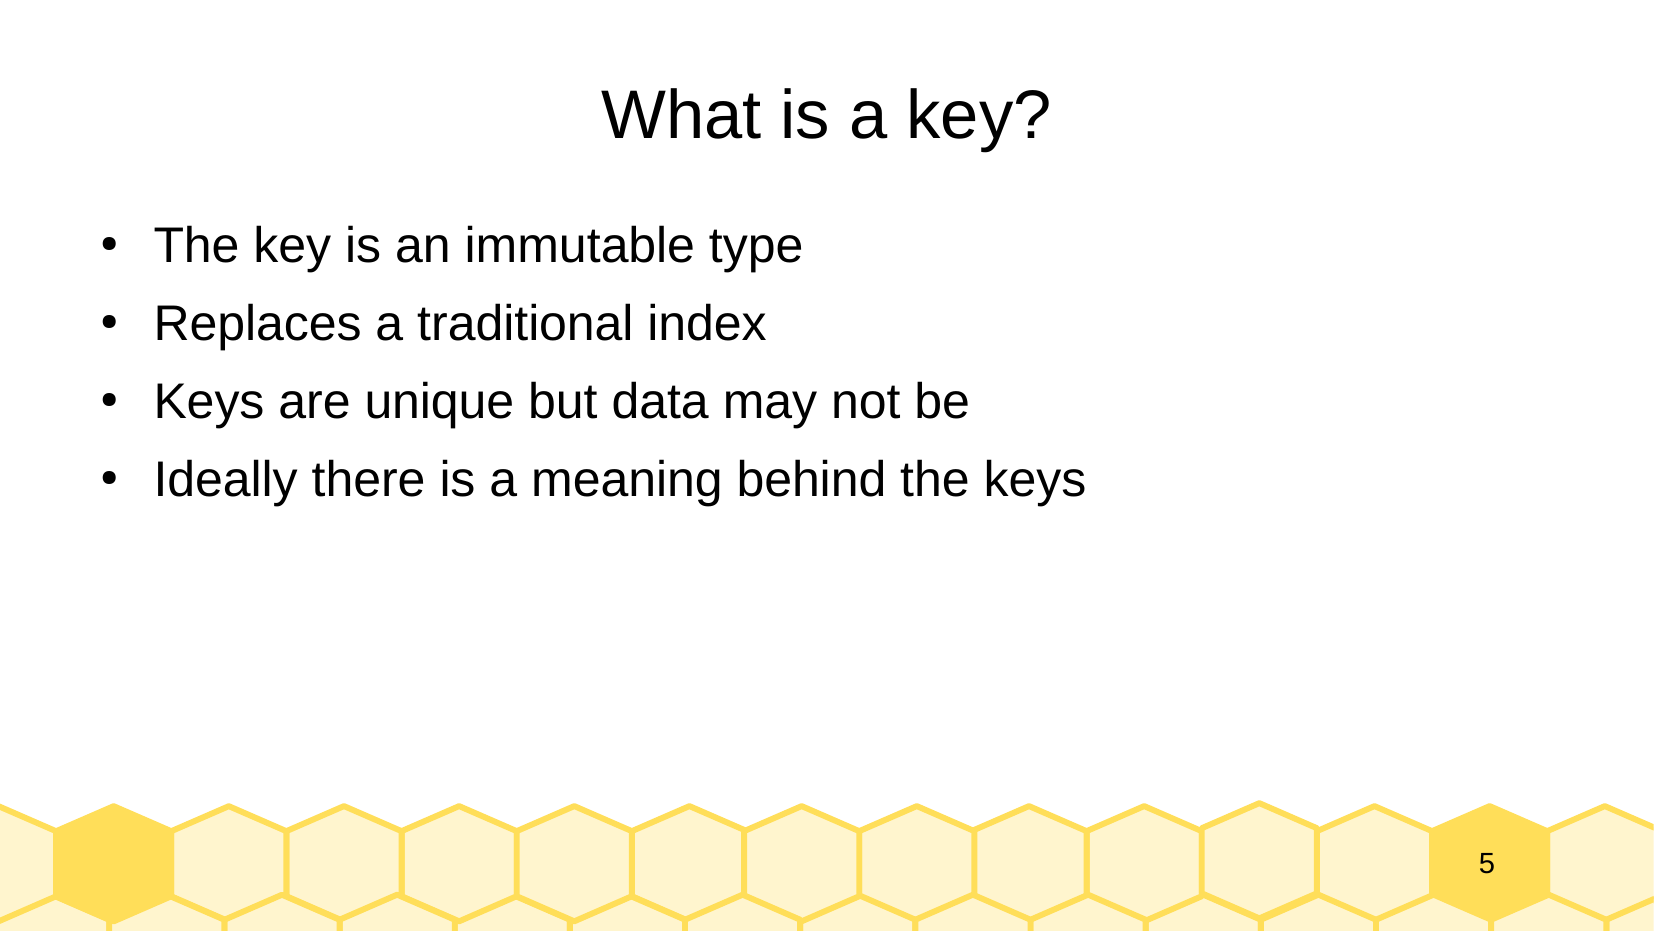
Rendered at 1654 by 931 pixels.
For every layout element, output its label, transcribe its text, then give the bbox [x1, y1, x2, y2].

list The key is an immutable type Replaces a traditional index Keys are unique but data may not be Ideally there is a meaning behind the keys [82, 217, 1571, 758]
title What is a key? [82, 37, 1571, 193]
